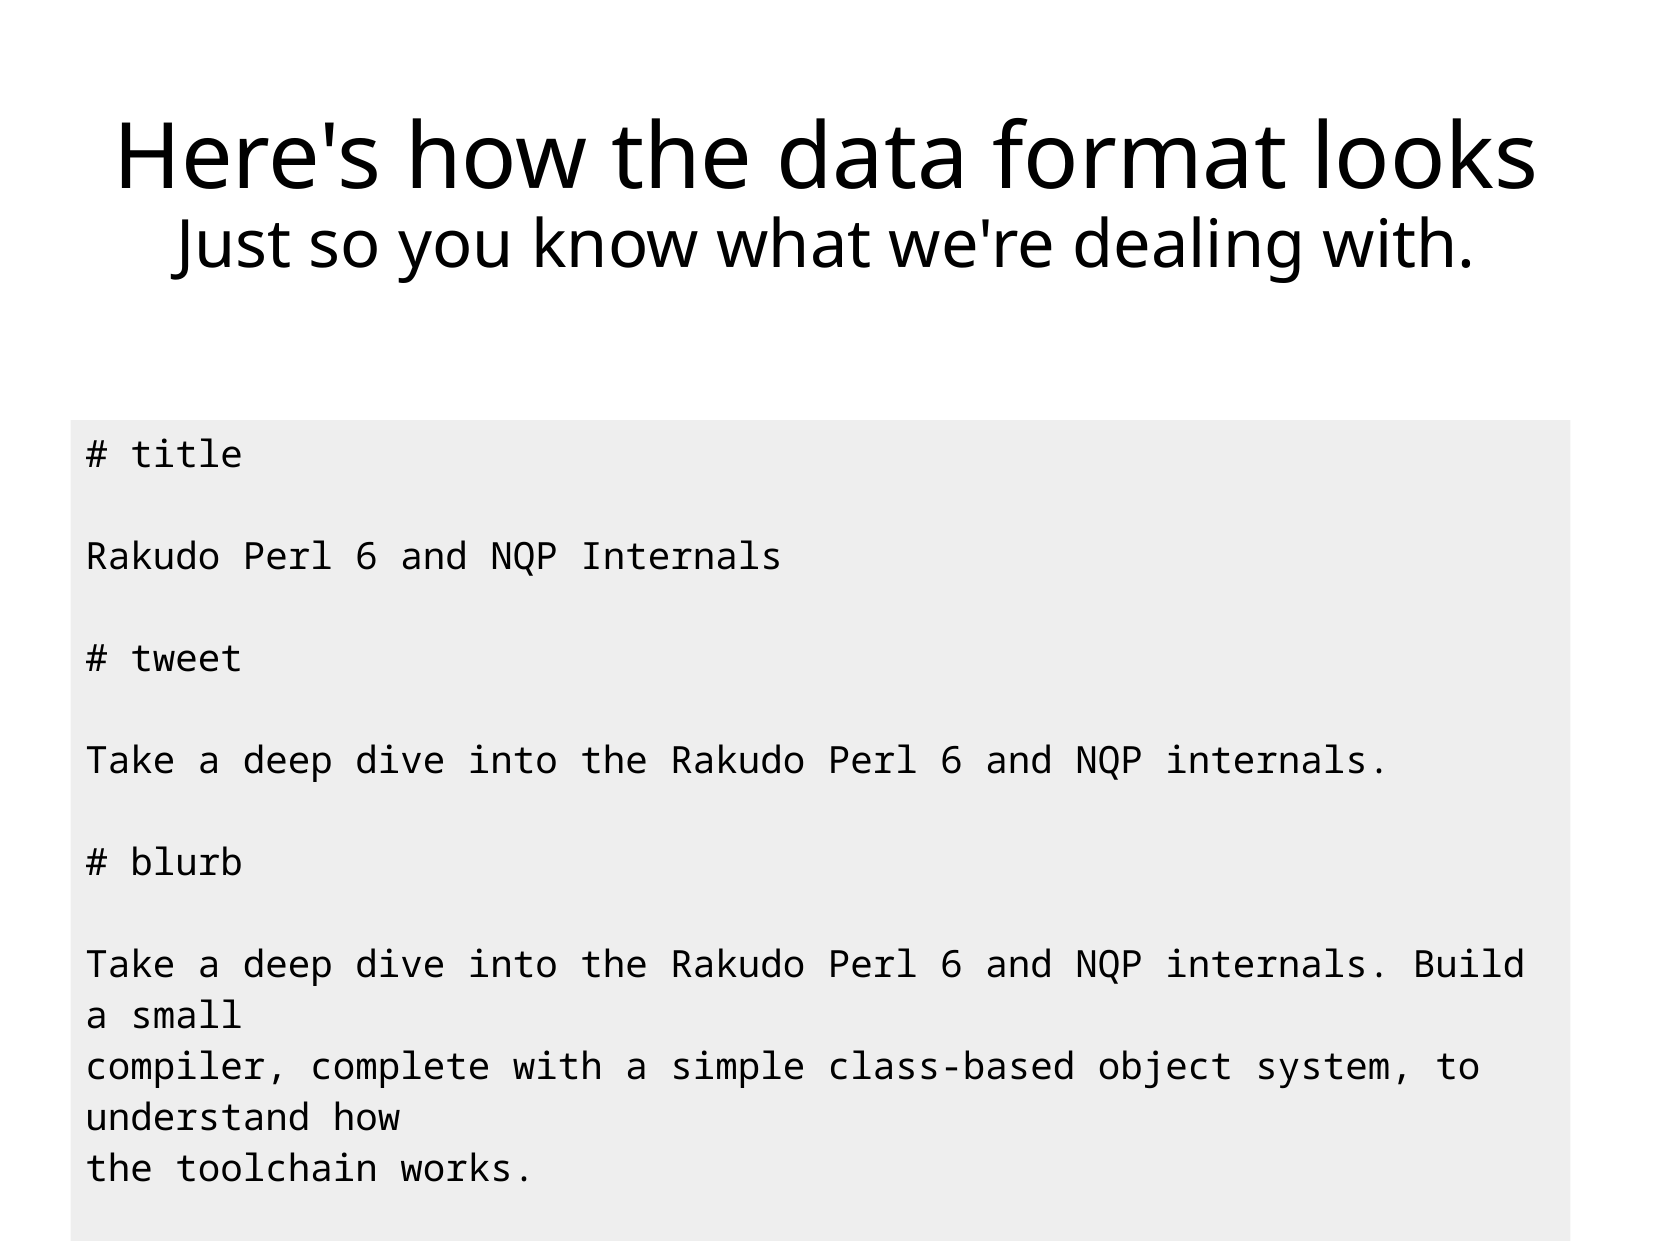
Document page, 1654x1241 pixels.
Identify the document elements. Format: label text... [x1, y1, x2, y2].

subtitle Just so you know what we're dealing with. [82, 12, 1571, 420]
text_box # title Rakudo Perl 6 and NQP Internals # tweet Take a deep dive into the Rakudo Perl 6 and NQP internals. # blurb Take a deep dive into the Rakudo Perl 6 and NQP internals. Build a small compiler, complete with a simple class-based object system, to understand how the toolchain works. # abstract This intensive 2-day workshop takes a deep dive into many areas of the Rakudo Perl 6 and NQP internals... [70, 420, 1571, 1115]
